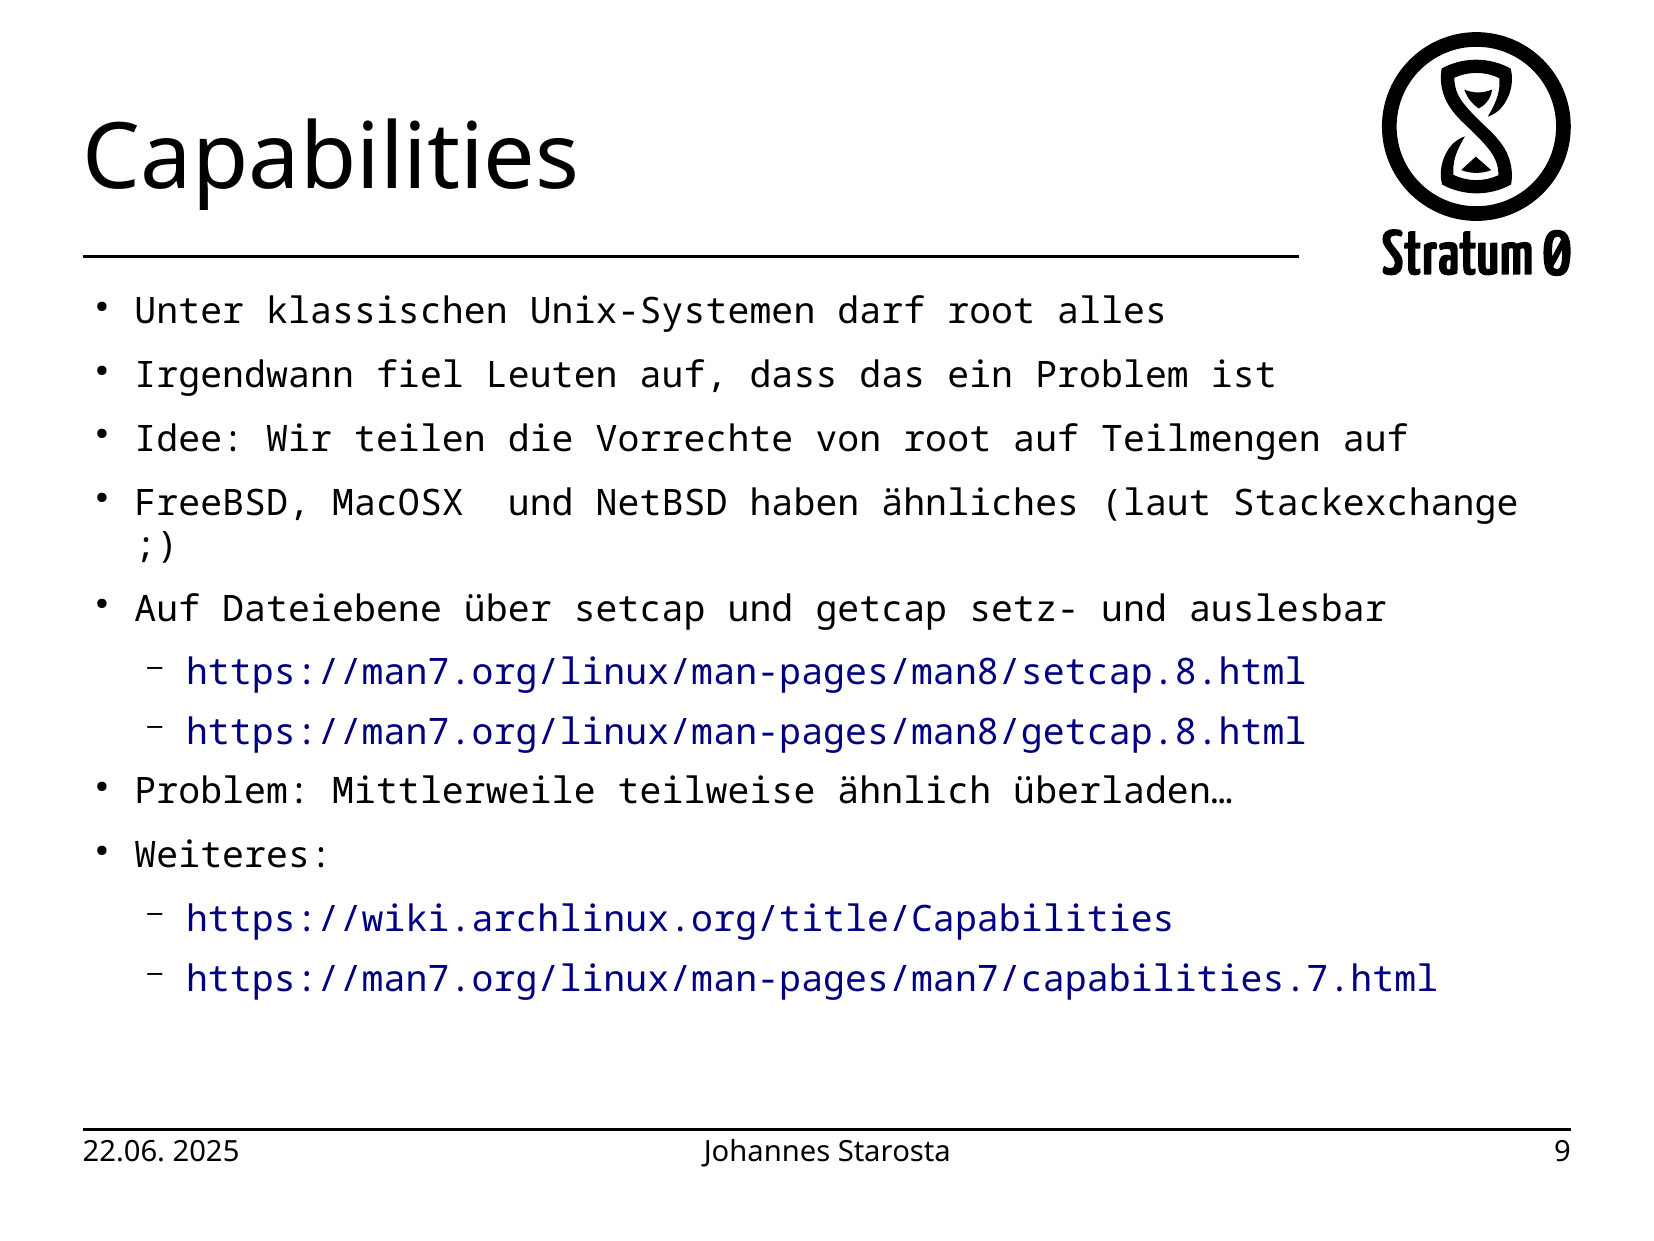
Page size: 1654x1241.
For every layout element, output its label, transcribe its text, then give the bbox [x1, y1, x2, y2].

title Capabilities [82, 49, 1300, 257]
list Unter klassischen Unix-Systemen darf root alles Irgendwann fiel Leuten auf, dass das ein Problem ist Idee: Wir teilen die Vorrechte von root auf Teilmengen auf FreeBSD, MacOSX und NetBSD haben ähnliches (laut Stackexchange ;) Auf Dateiebene über setcap und getcap setz- und auslesbar https://man7.org/linux/man-pages/man8/setcap.8.html https://man7.org/linux/man-pages/man8/getcap.8.html Problem: Mittlerweile teilweise ähnlich überladen… Weiteres: https://wiki.archlinux.org/title/Capabilities https://man7.org/linux/man-pages/man7/capabilities.7.html [82, 290, 1538, 1010]
